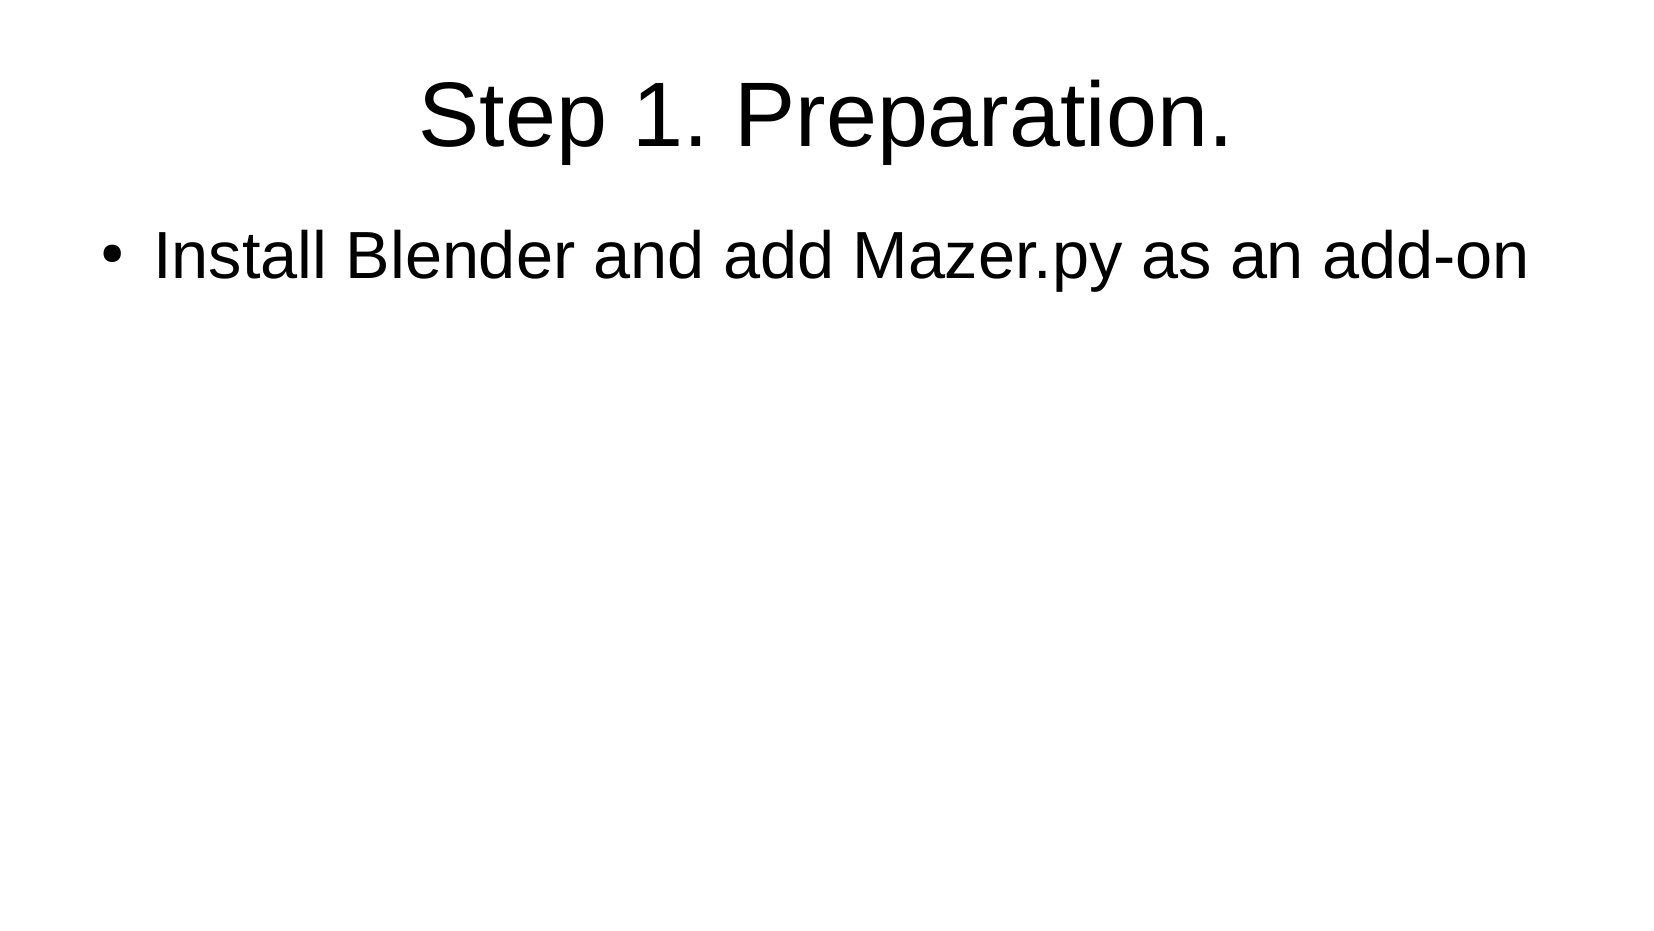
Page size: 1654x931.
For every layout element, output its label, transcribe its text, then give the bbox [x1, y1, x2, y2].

list Install Blender and add Mazer.py as an add-on [82, 217, 1571, 758]
title Step 1. Preparation. [82, 37, 1571, 193]
